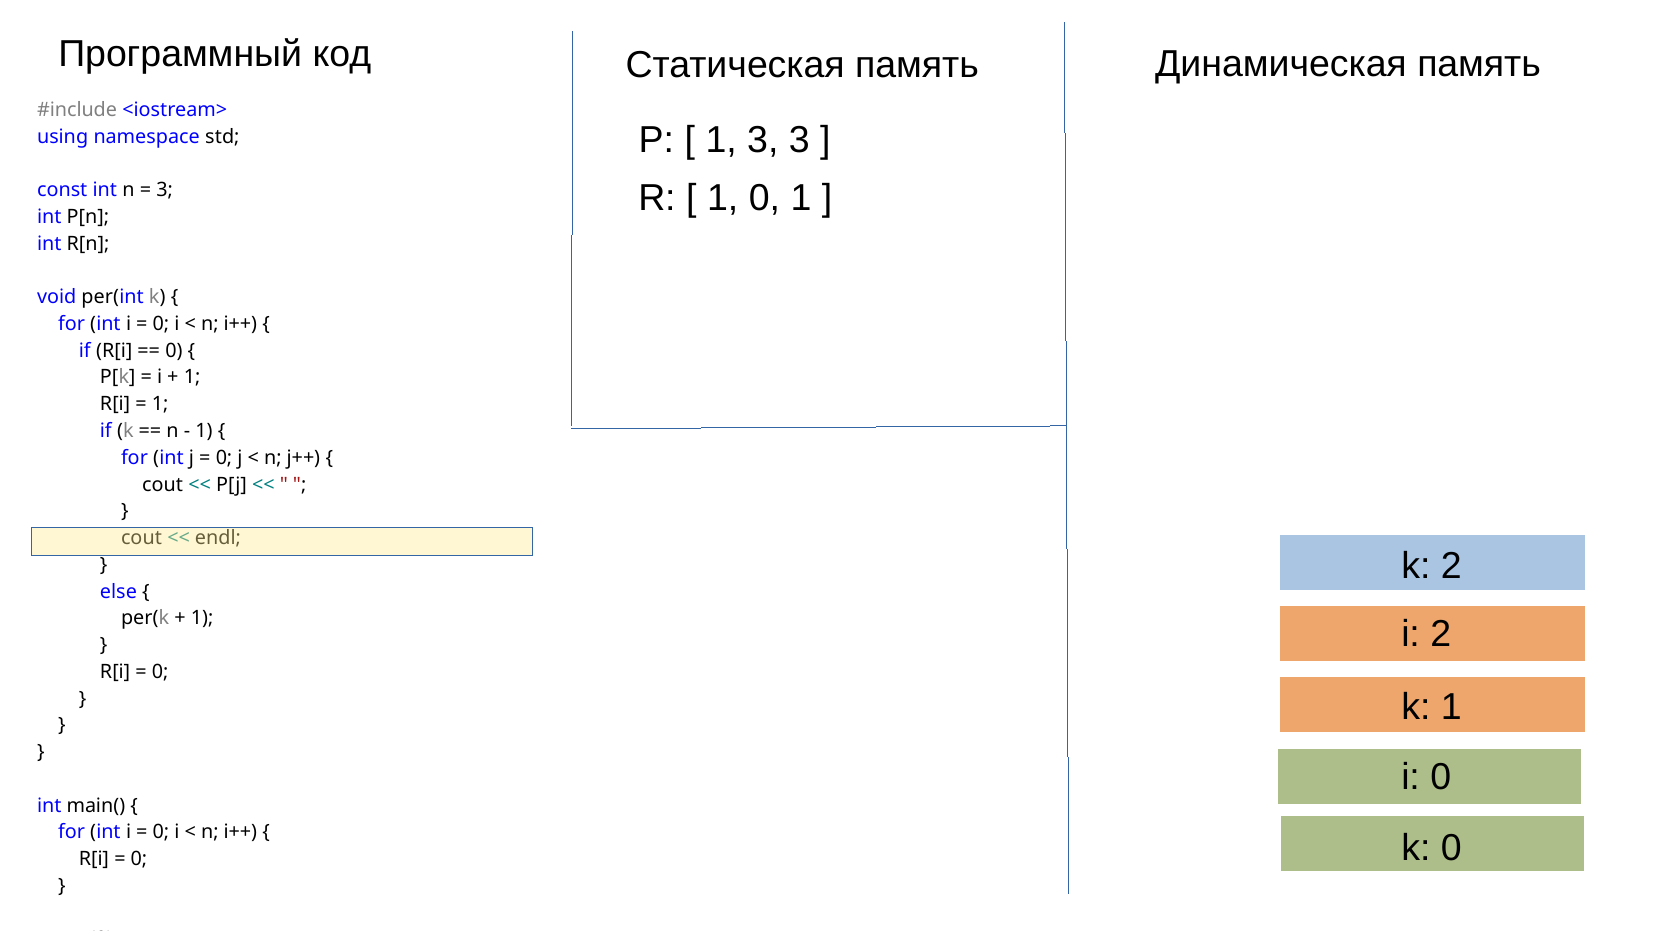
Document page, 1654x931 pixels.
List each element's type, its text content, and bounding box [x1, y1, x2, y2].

text_box [1277, 604, 1587, 664]
text_box [1279, 814, 1587, 874]
text_box [31, 527, 533, 556]
text_box i: 0 [1386, 748, 1483, 806]
text_box #include <iostream> using namespace std; const int n = 3; int P[n]; int R[n]; void per(int k) { for (int i = 0; i < n; i++) { if (R[i] == 0) { P[k] = i + 1; R[i] = 1; if (k == n - 1) { for (int j = 0; j < n; j++) { cout << P[j] << " "; } cout << endl; } else { per(k + 1); } R[i] = 0; } } } int main() { for (int i = 0; i < n; i++) { R[i] = 0; } per(0); return 0; } [22, 88, 570, 907]
text_box k: 1 [1386, 678, 1477, 736]
text_box k: 2 [1386, 536, 1477, 594]
text_box Статическая память [610, 35, 995, 93]
text_box i: 2 [1386, 605, 1467, 662]
text_box [1276, 746, 1584, 806]
text_box Программный код [43, 25, 387, 83]
text_box P: [ 1, 3, 3 ] [623, 111, 846, 168]
text_box Динамическая память [1140, 34, 1557, 92]
text_box [1277, 533, 1587, 593]
text_box R: [ 1, 0, 1 ] [623, 169, 848, 227]
text_box [1277, 674, 1587, 734]
text_box k: 0 [1386, 819, 1483, 876]
